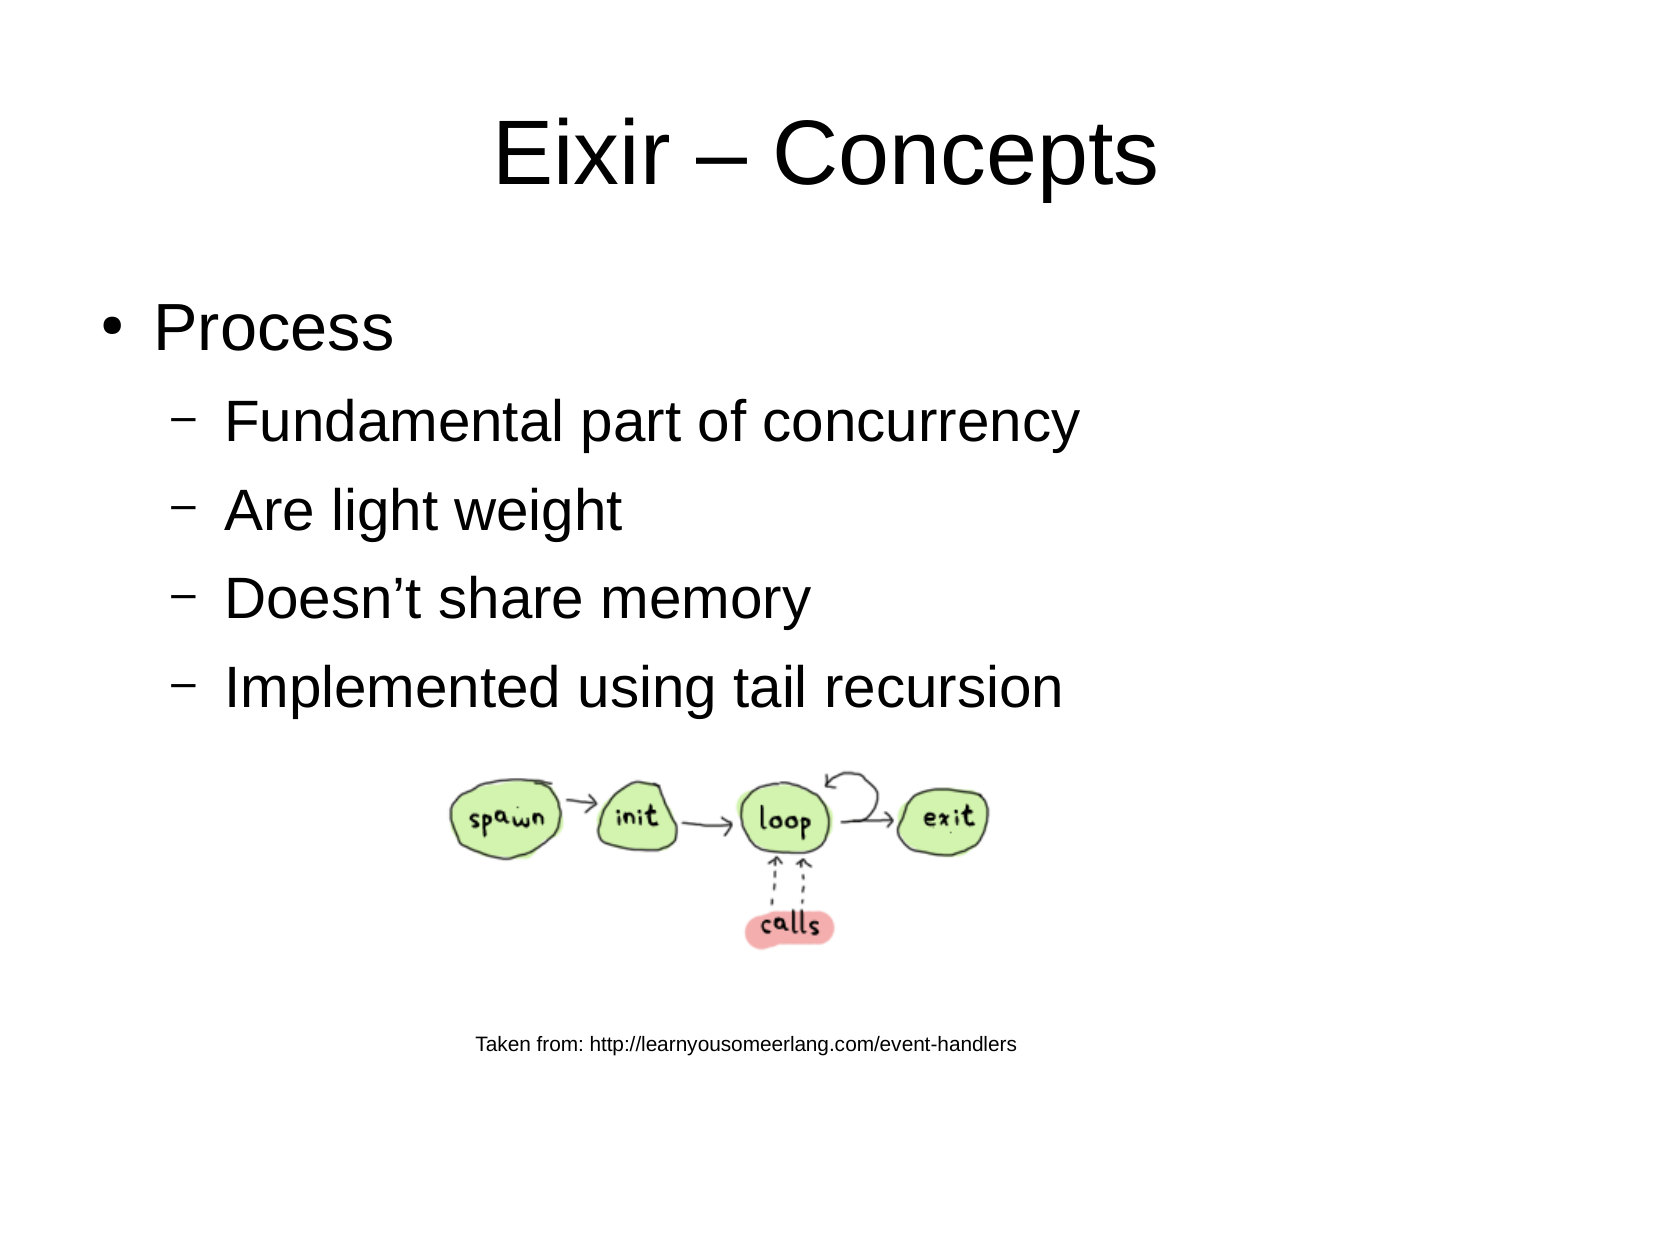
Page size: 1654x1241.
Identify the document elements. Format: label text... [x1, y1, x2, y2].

list Process Fundamental part of concurrency Are light weight Doesn’t share memory Implemented using tail recursion [82, 290, 1571, 1010]
text_box Taken from: http://learnyousomeerlang.com/event-handlers [460, 1024, 1099, 1063]
title Eixir – Concepts [82, 49, 1571, 257]
picture [420, 755, 1016, 975]
